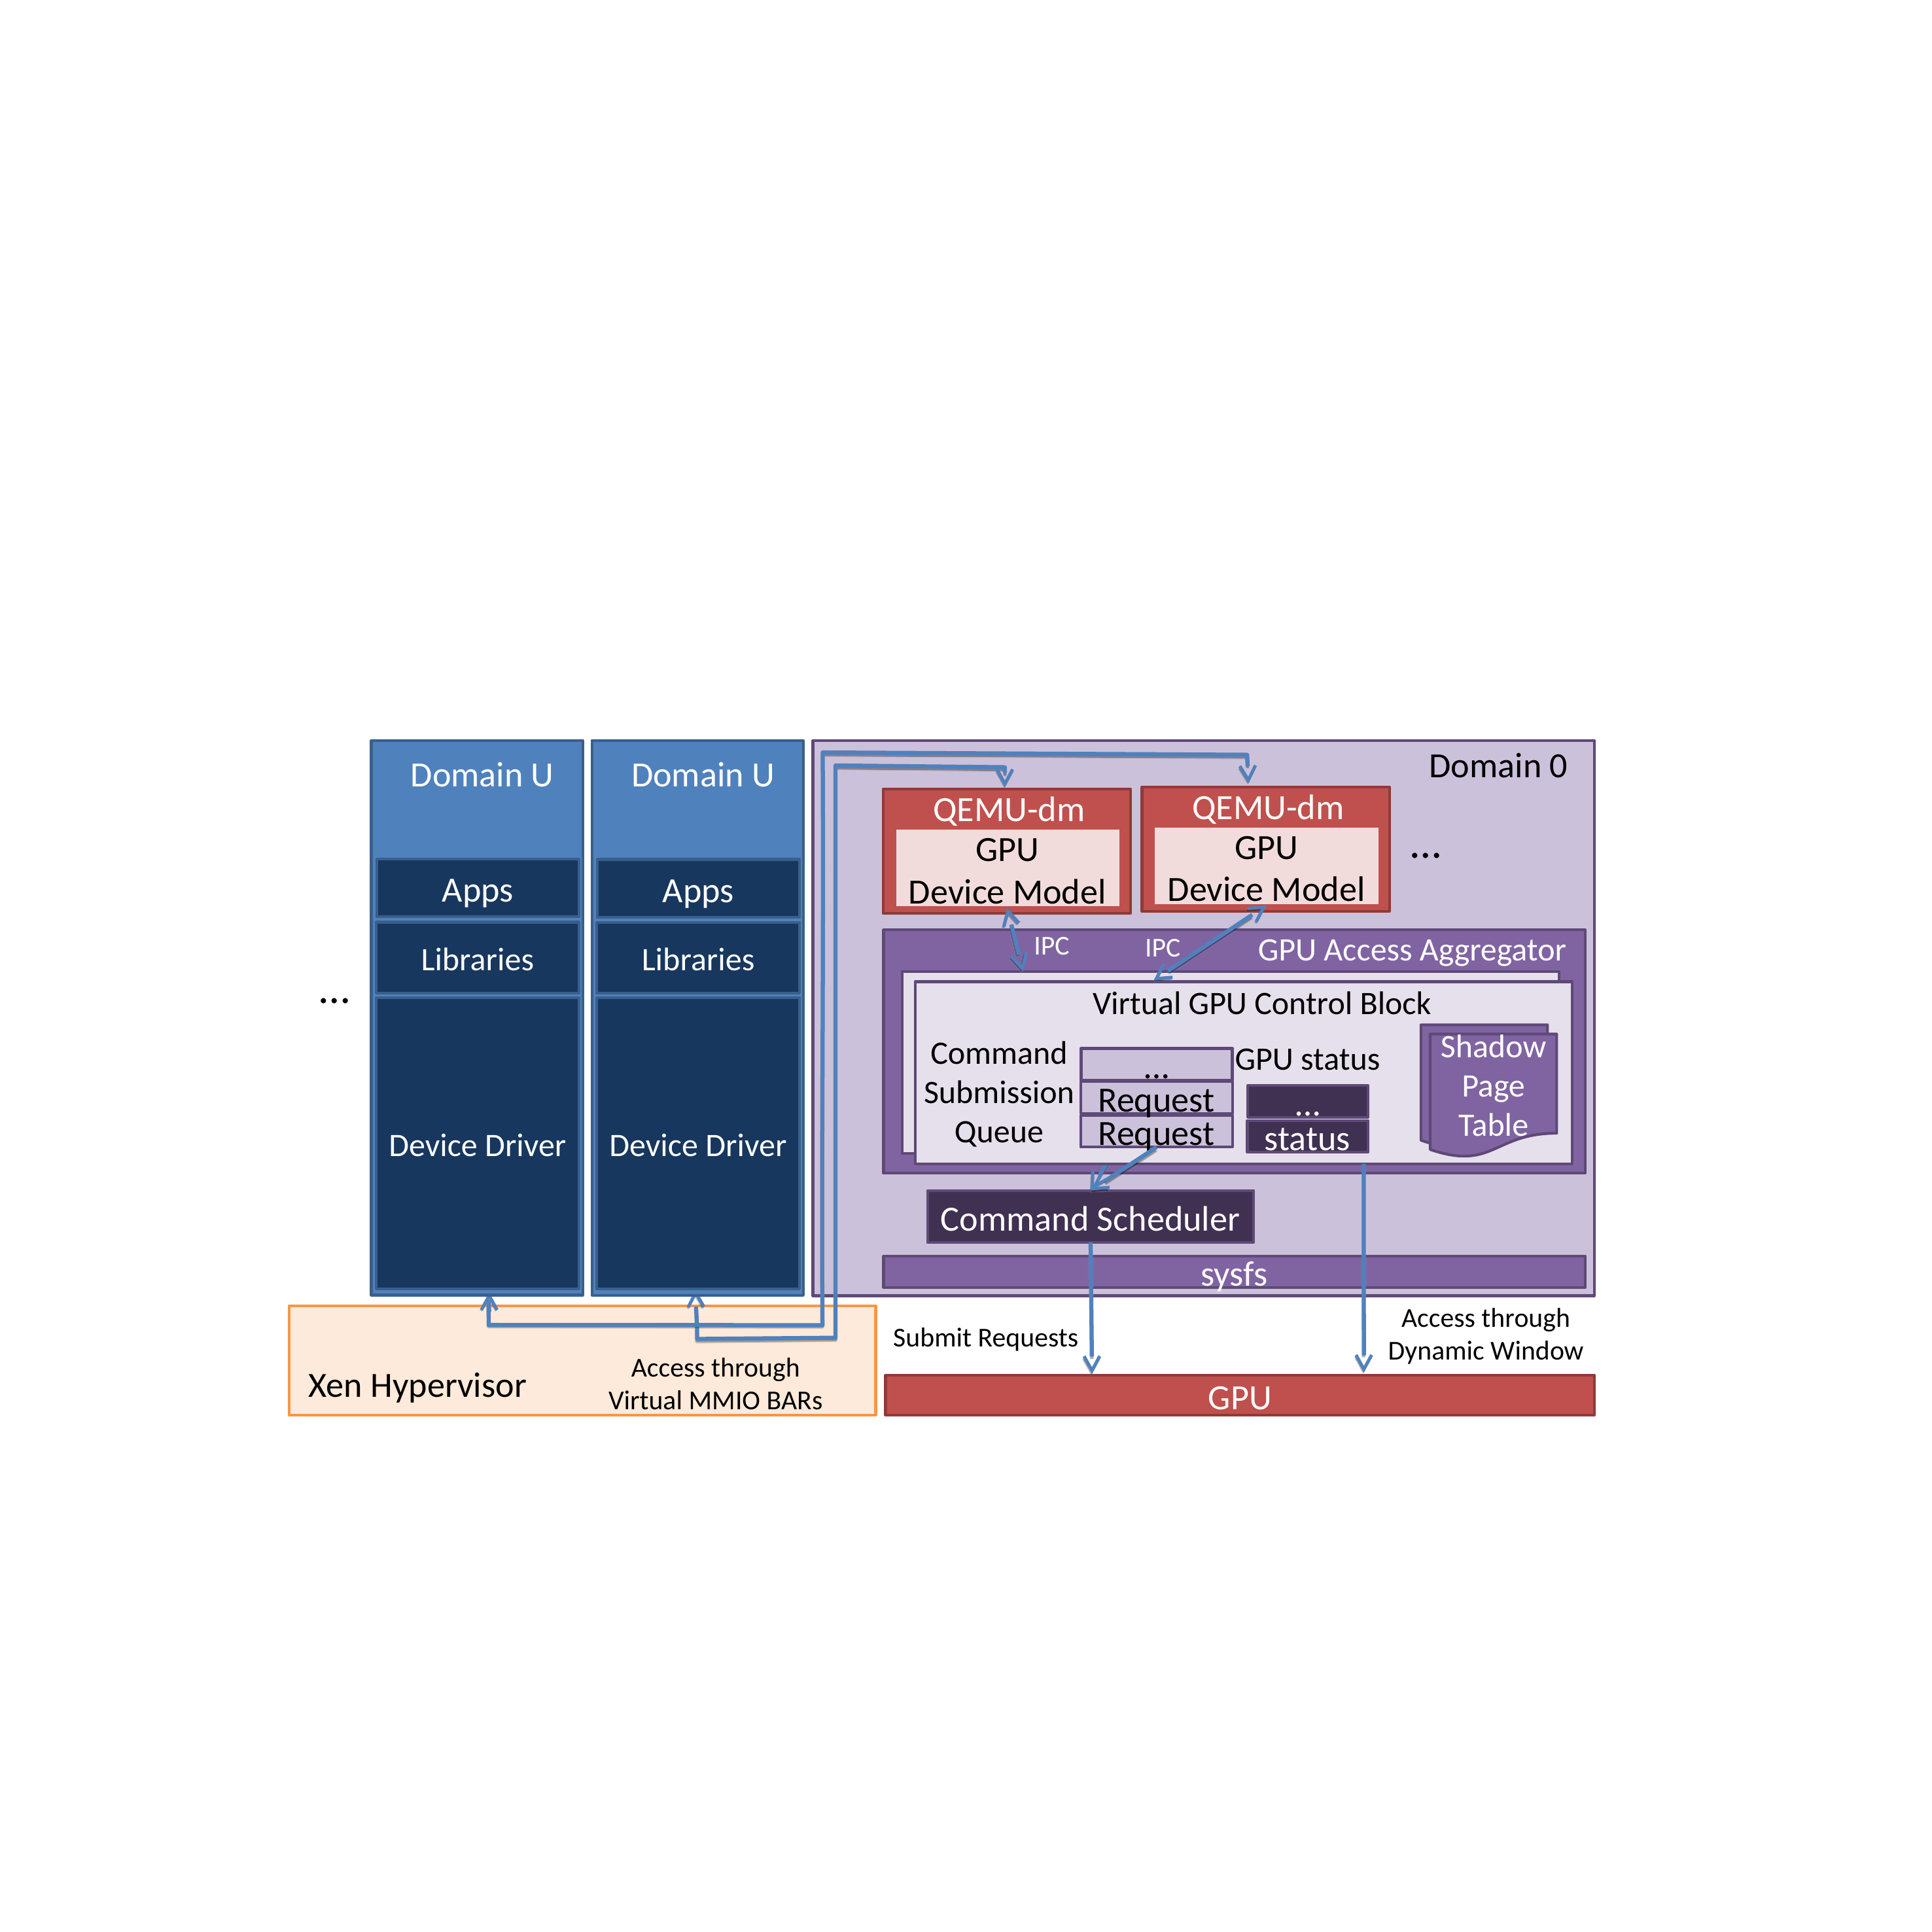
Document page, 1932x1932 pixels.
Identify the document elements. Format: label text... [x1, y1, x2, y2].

text_box GPU Access Aggregator [1228, 923, 1596, 973]
text_box GPU Device Model [1153, 826, 1380, 906]
text_box Request [1100, 1115, 1233, 1148]
text_box Xen Hypervisor [260, 1357, 576, 1410]
text_box Request [1138, 1097, 1147, 1110]
text_box Apps [597, 859, 799, 917]
text_box [591, 740, 803, 1295]
text_box status [1247, 1120, 1368, 1153]
text_box Libraries [597, 922, 799, 994]
text_box Domain 0 [1403, 737, 1594, 790]
text_box [1093, 1288, 1361, 1296]
text_box Domain U [622, 746, 784, 799]
text_box sysfs [883, 1256, 1089, 1288]
text_box GPU status [1207, 1032, 1408, 1081]
text_box Access through Dynamic Window [1378, 1295, 1594, 1371]
text_box Device Driver [376, 997, 579, 1289]
text_box … [1100, 1048, 1207, 1081]
text_box [1003, 774, 1007, 779]
text_box Access through Virtual MMIO BARs [599, 1344, 833, 1420]
text_box … [1401, 809, 1451, 872]
text_box Request [1100, 1081, 1233, 1114]
text_box GPU Device Model [894, 828, 1121, 908]
text_box Domain U [400, 746, 564, 799]
text_box [813, 740, 1595, 1296]
text_box Shadow Page Table [1430, 1034, 1557, 1157]
text_box IPC [1024, 922, 1080, 966]
text_box sysfs [1093, 1256, 1361, 1288]
text_box [699, 1305, 833, 1337]
text_box Device Driver [597, 997, 799, 1289]
text_box Command Scheduler [927, 1190, 1254, 1242]
text_box IPC [1135, 924, 1191, 968]
text_box [491, 1305, 820, 1323]
text_box Virtual GPU Control Block [1059, 977, 1466, 1026]
text_box Libraries [376, 922, 579, 993]
text_box … [1248, 1085, 1368, 1117]
text_box [289, 1305, 876, 1416]
text_box Command Submission Queue [898, 1027, 1100, 1155]
text_box Request [1138, 1130, 1147, 1143]
text_box QEMU-dm [1182, 779, 1354, 832]
text_box GPU [885, 1375, 1594, 1416]
text_box Apps [377, 859, 579, 917]
text_box … [309, 955, 360, 1017]
text_box QEMU-dm [923, 781, 1095, 834]
text_box sysfs [1366, 1256, 1585, 1288]
text_box [371, 740, 583, 1295]
text_box Submit Requests [883, 1314, 1088, 1358]
